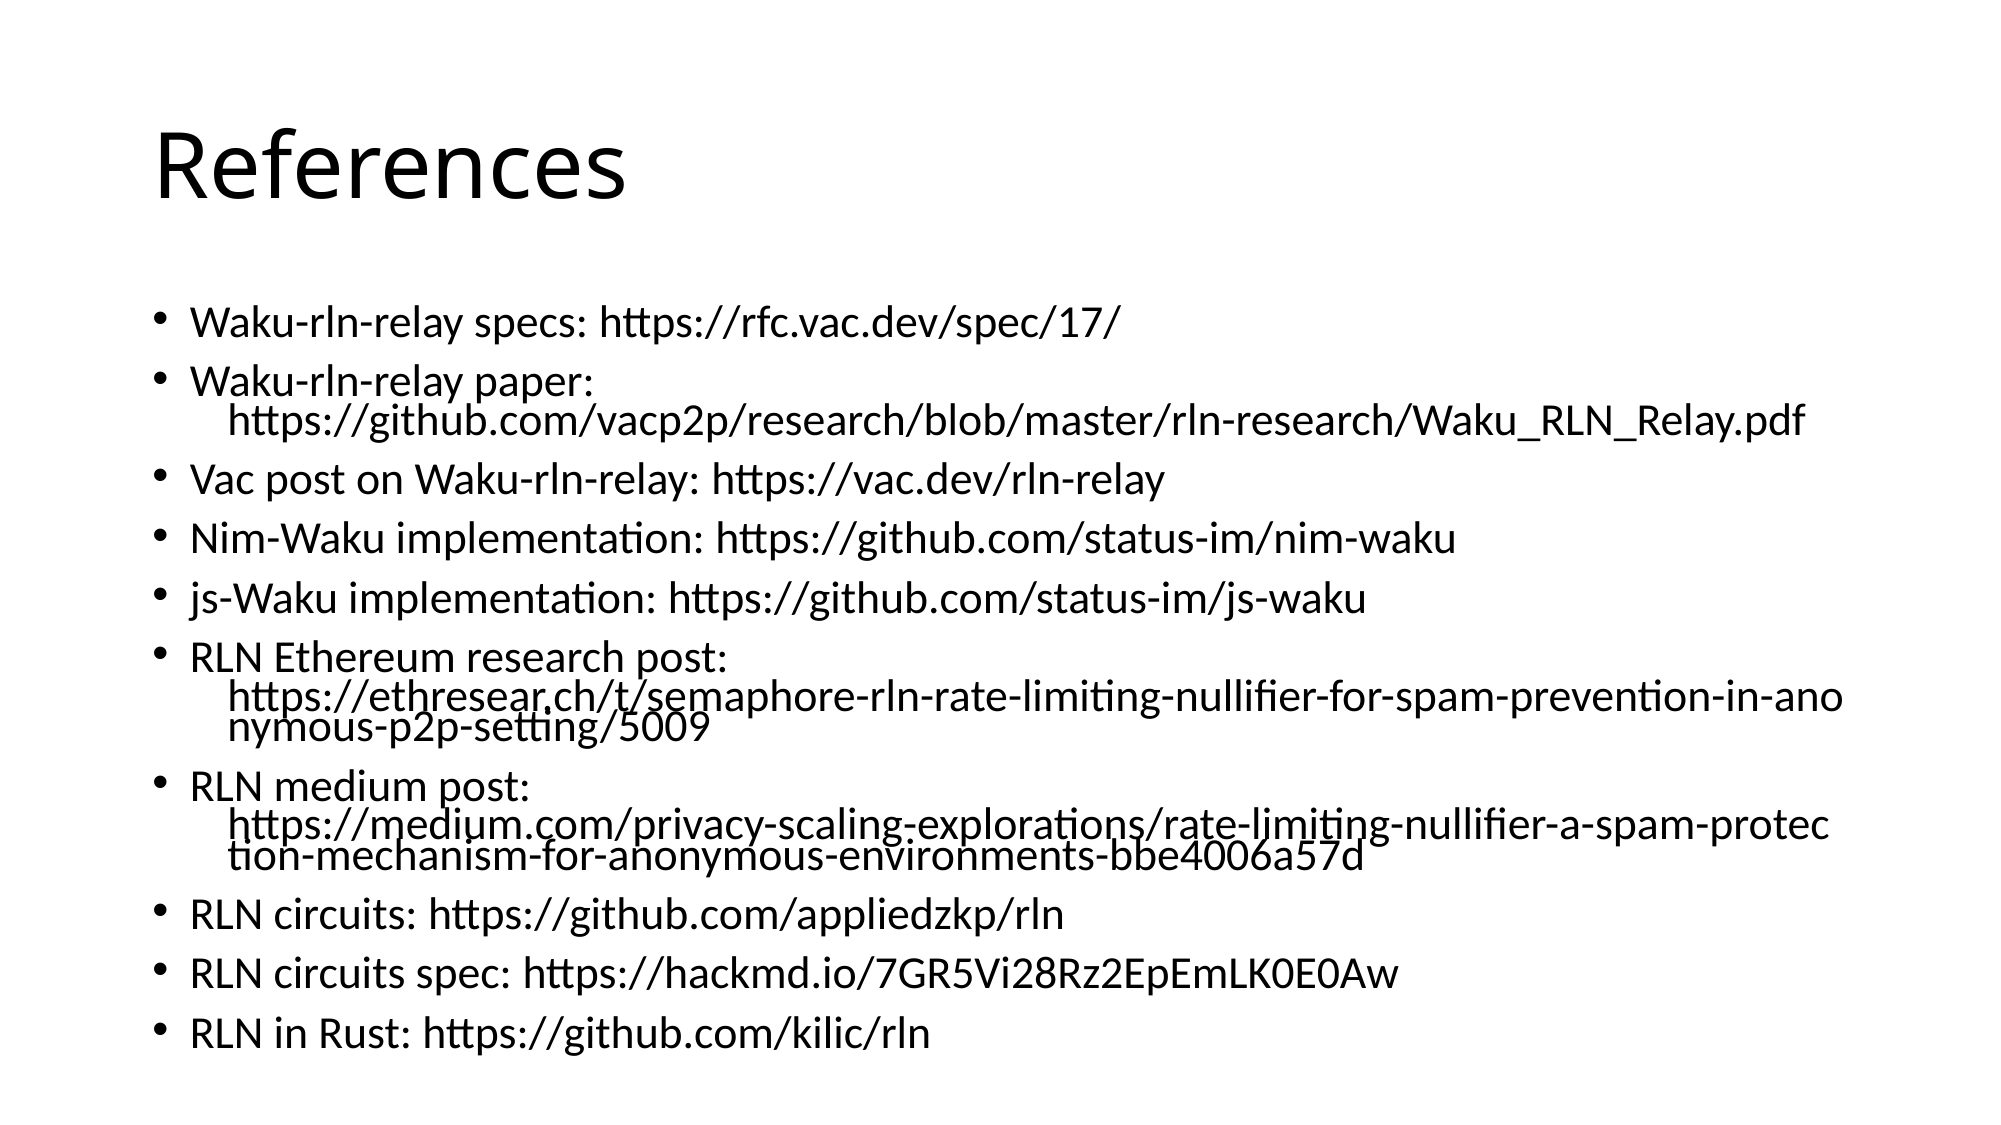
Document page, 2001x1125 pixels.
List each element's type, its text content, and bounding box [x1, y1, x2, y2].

list Waku-rln-relay specs: https://rfc.vac.dev/spec/17/ Waku-rln-relay paper: https://github.com/vacp2p/research/blob/master/rln-research/Waku_RLN_Relay.pdf Vac post on Waku-rln-relay: https://vac.dev/rln-relay Nim-Waku implementation: https://github.com/status-im/nim-waku js-Waku implementation: https://github.com/status-im/js-waku RLN Ethereum research post: https://ethresear.ch/t/semaphore-rln-rate-limiting-nullifier-for-spam-prevention-in-anonymous-p2p-setting/5009 RLN medium post: https://medium.com/privacy-scaling-explorations/rate-limiting-nullifier-a-spam-protection-mechanism-for-anonymous-environments-bbe4006a57d RLN circuits: https://github.com/appliedzkp/rln RLN circuits spec: https://hackmd.io/7GR5Vi28Rz2EpEmLK0E0Aw RLN in Rust: https://github.com/kilic/rln [137, 299, 1863, 1014]
title References [137, 59, 1863, 278]
